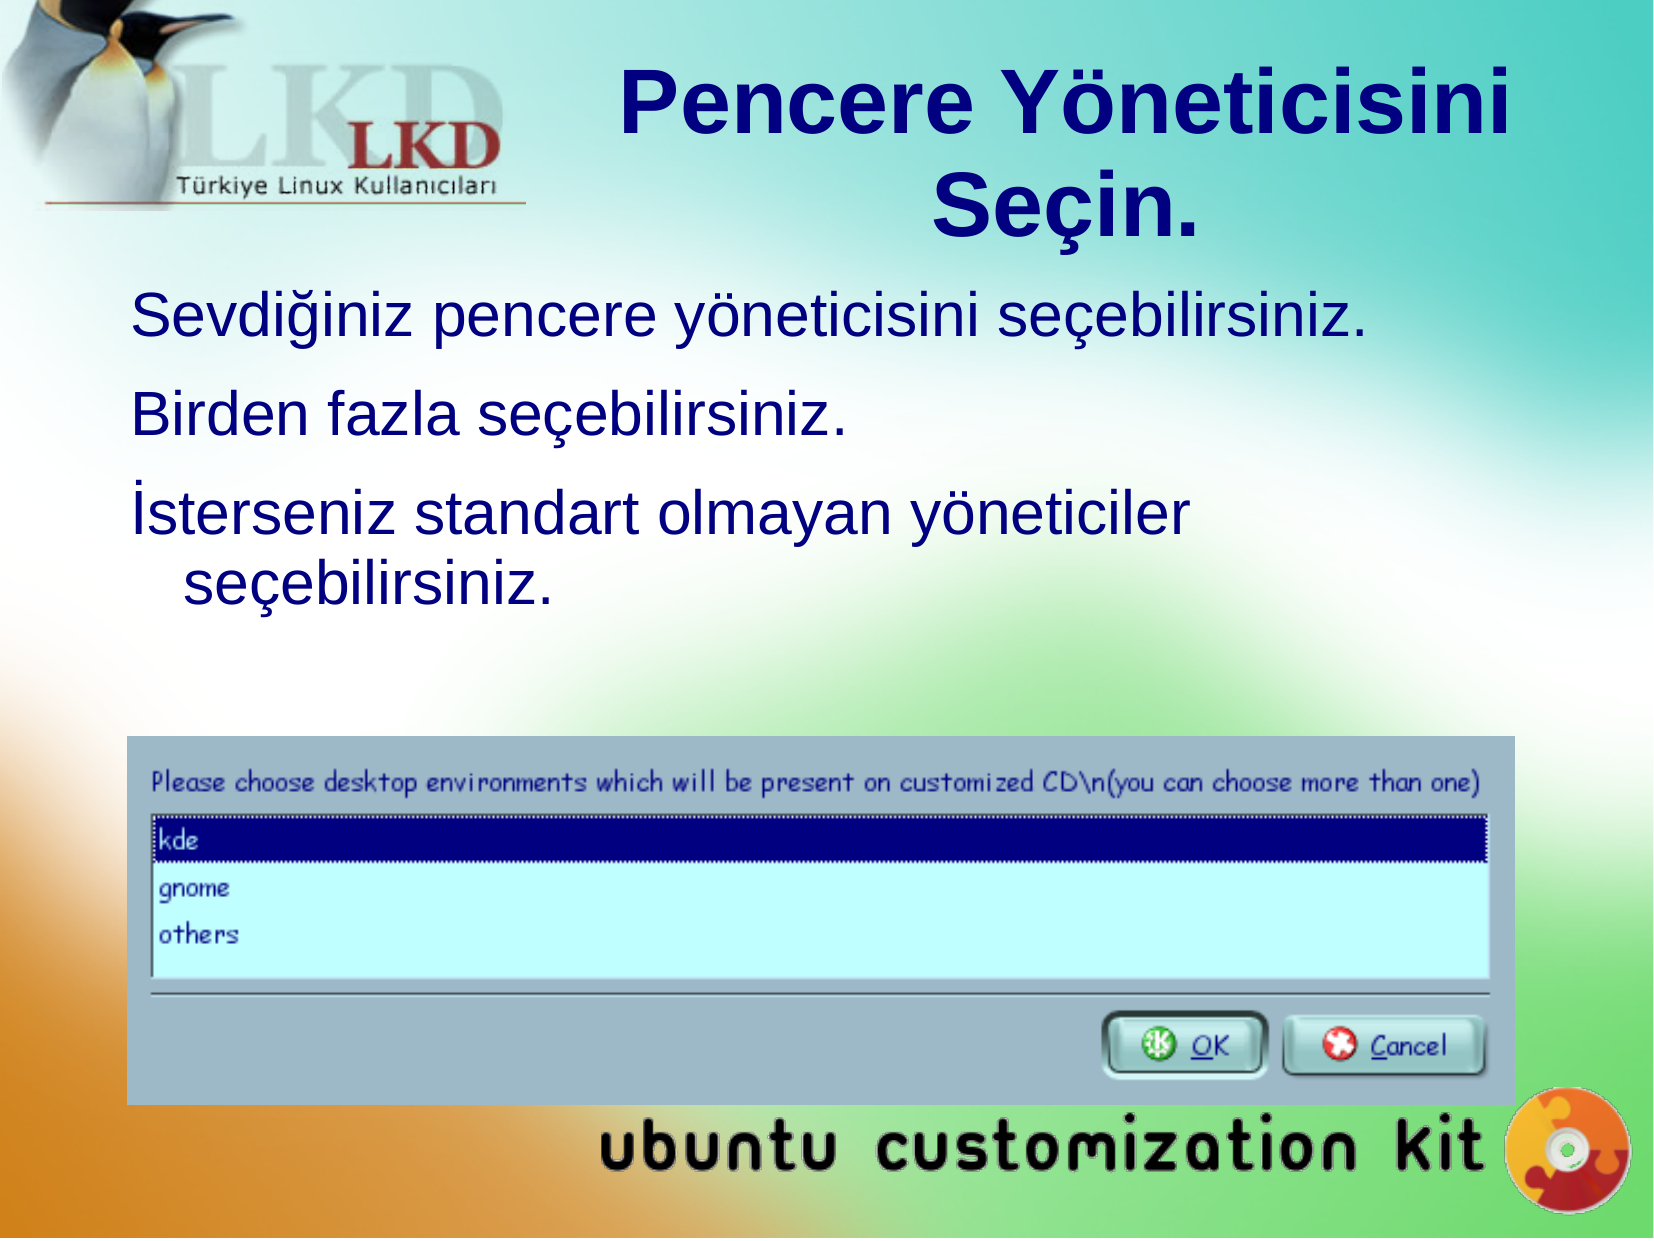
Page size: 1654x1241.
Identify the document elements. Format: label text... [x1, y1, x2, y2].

picture [0, 0, 1654, 1238]
list Sevdiğiniz pencere yöneticisini seçebilirsiniz. Birden fazla seçebilirsiniz. İsterseniz standart olmayan yöneticiler seçebilirsiniz. [112, 279, 1501, 627]
title Pencere Yöneticisini Seçin. [562, 50, 1571, 256]
